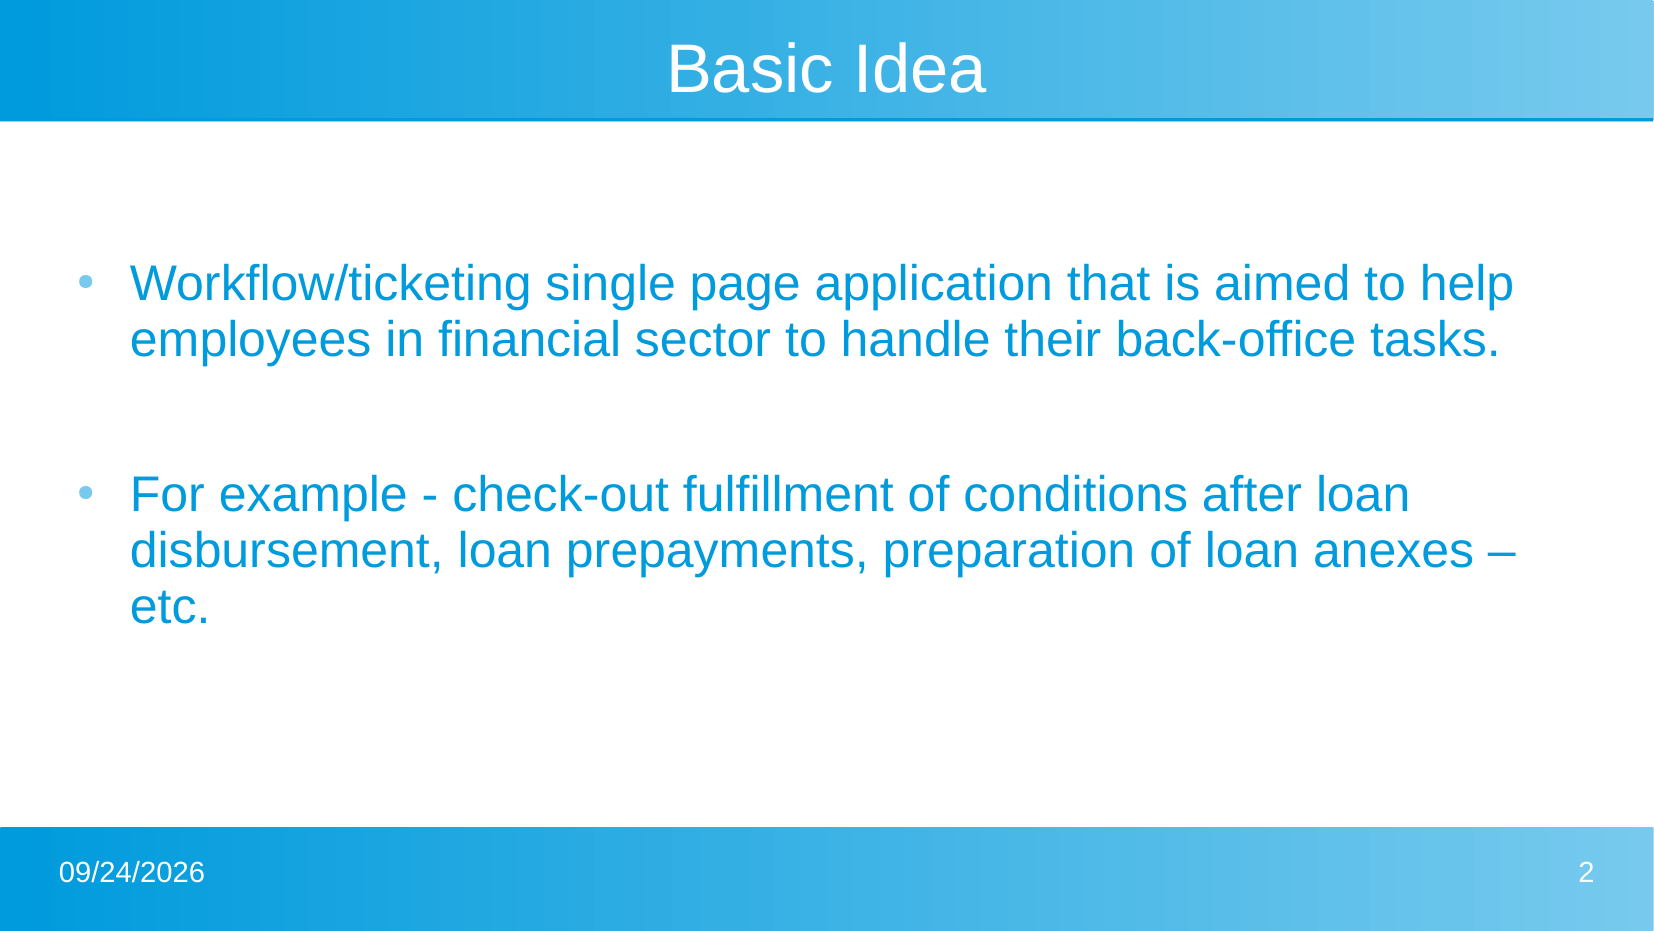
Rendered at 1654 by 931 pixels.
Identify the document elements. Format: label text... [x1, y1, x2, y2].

title Basic Idea [59, 29, 1595, 108]
list Workflow/ticketing single page application that is aimed to help employees in financial sector to handle their back-office tasks. For example - check-out fulfillment of conditions after loan disbursement, loan prepayments, preparation of loan anexes – etc. [59, 177, 1595, 768]
